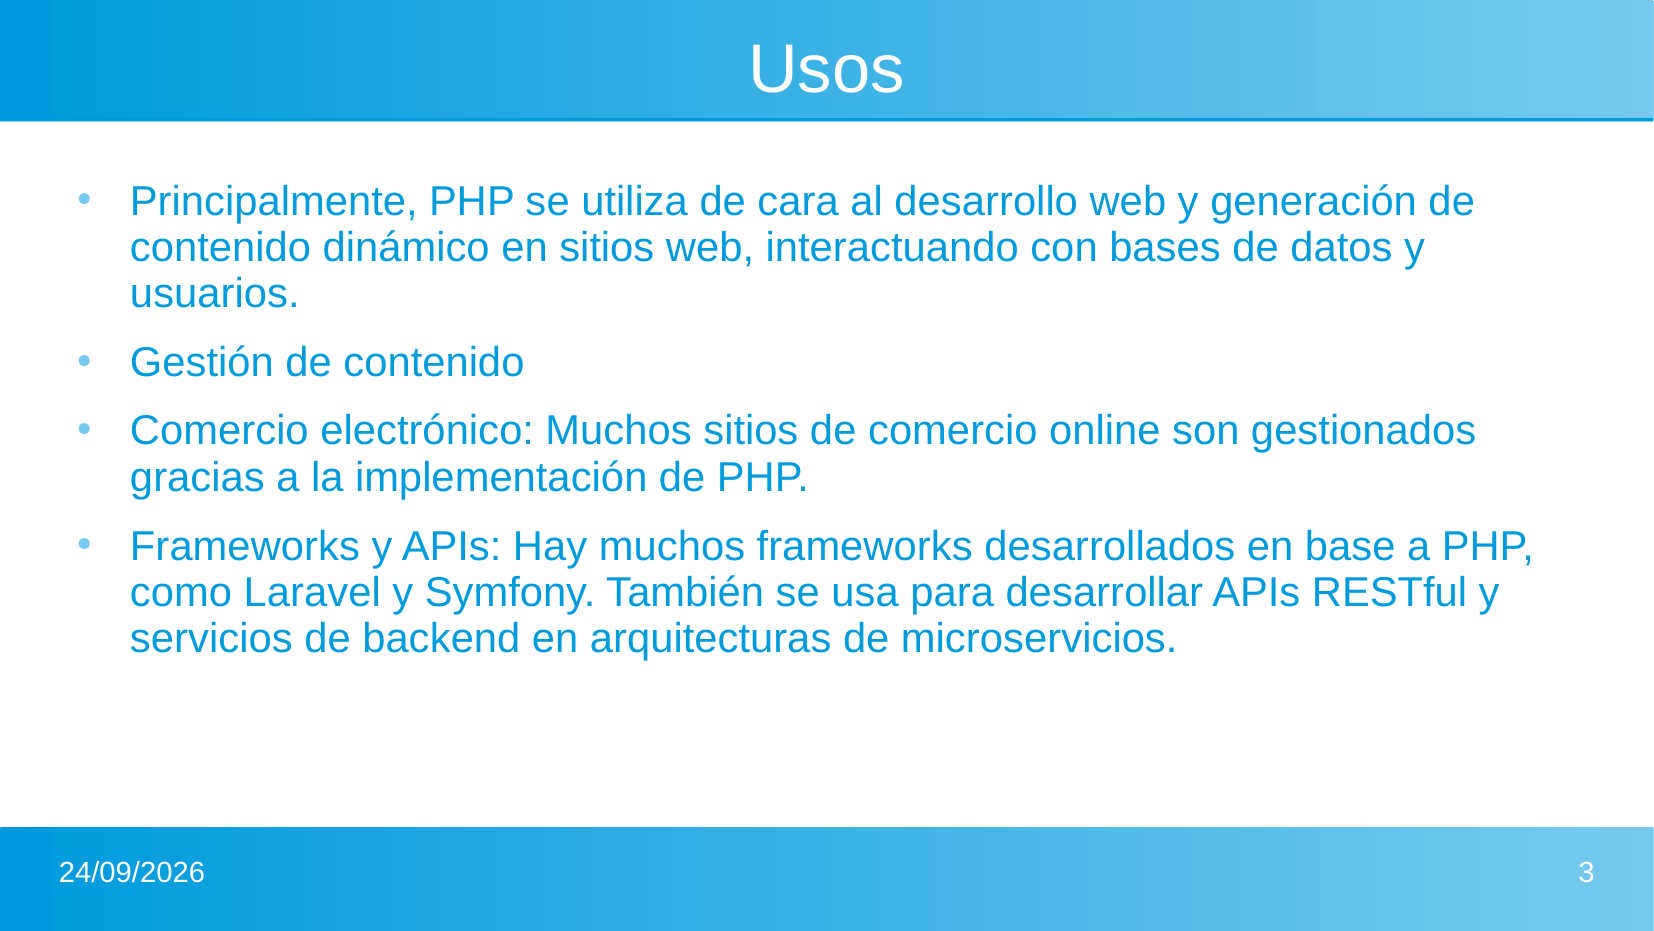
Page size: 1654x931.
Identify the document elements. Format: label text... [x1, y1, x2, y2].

title Usos [59, 29, 1595, 108]
list Principalmente, PHP se utiliza de cara al desarrollo web y generación de contenido dinámico en sitios web, interactuando con bases de datos y usuarios. Gestión de contenido Comercio electrónico: Muchos sitios de comercio online son gestionados gracias a la implementación de PHP. Frameworks y APIs: Hay muchos frameworks desarrollados en base a PHP, como Laravel y Symfony. También se usa para desarrollar APIs RESTful y servicios de backend en arquitecturas de microservicios. [59, 177, 1595, 798]
